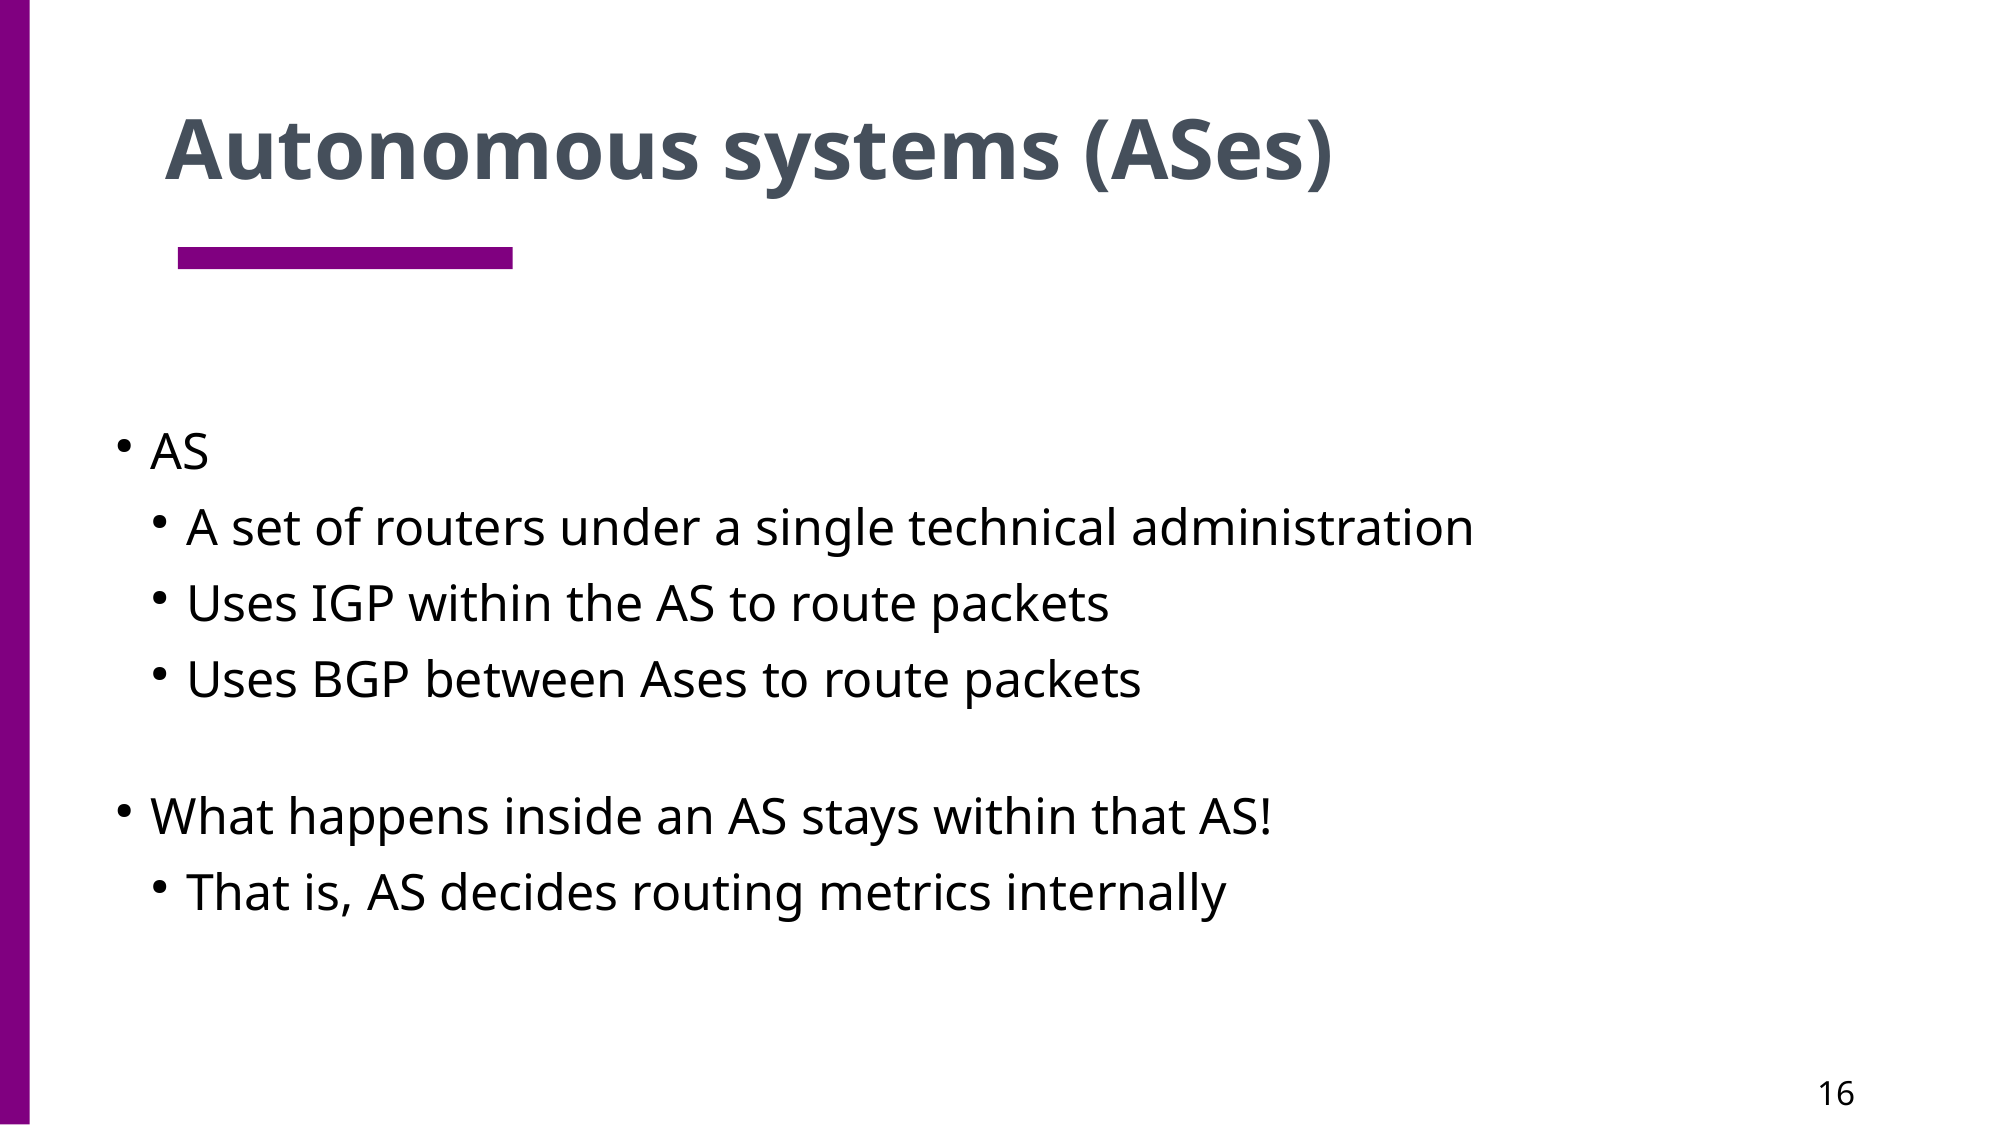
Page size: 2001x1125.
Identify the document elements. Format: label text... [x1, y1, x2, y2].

text_box AS A set of routers under a single technical administration Uses IGP within the AS to route packets Uses BGP between Ases to route packets What happens inside an AS stays within that AS! That is, AS decides routing metrics internally [100, 329, 2000, 1002]
text_box Autonomous systems (ASes) [151, 0, 1849, 212]
